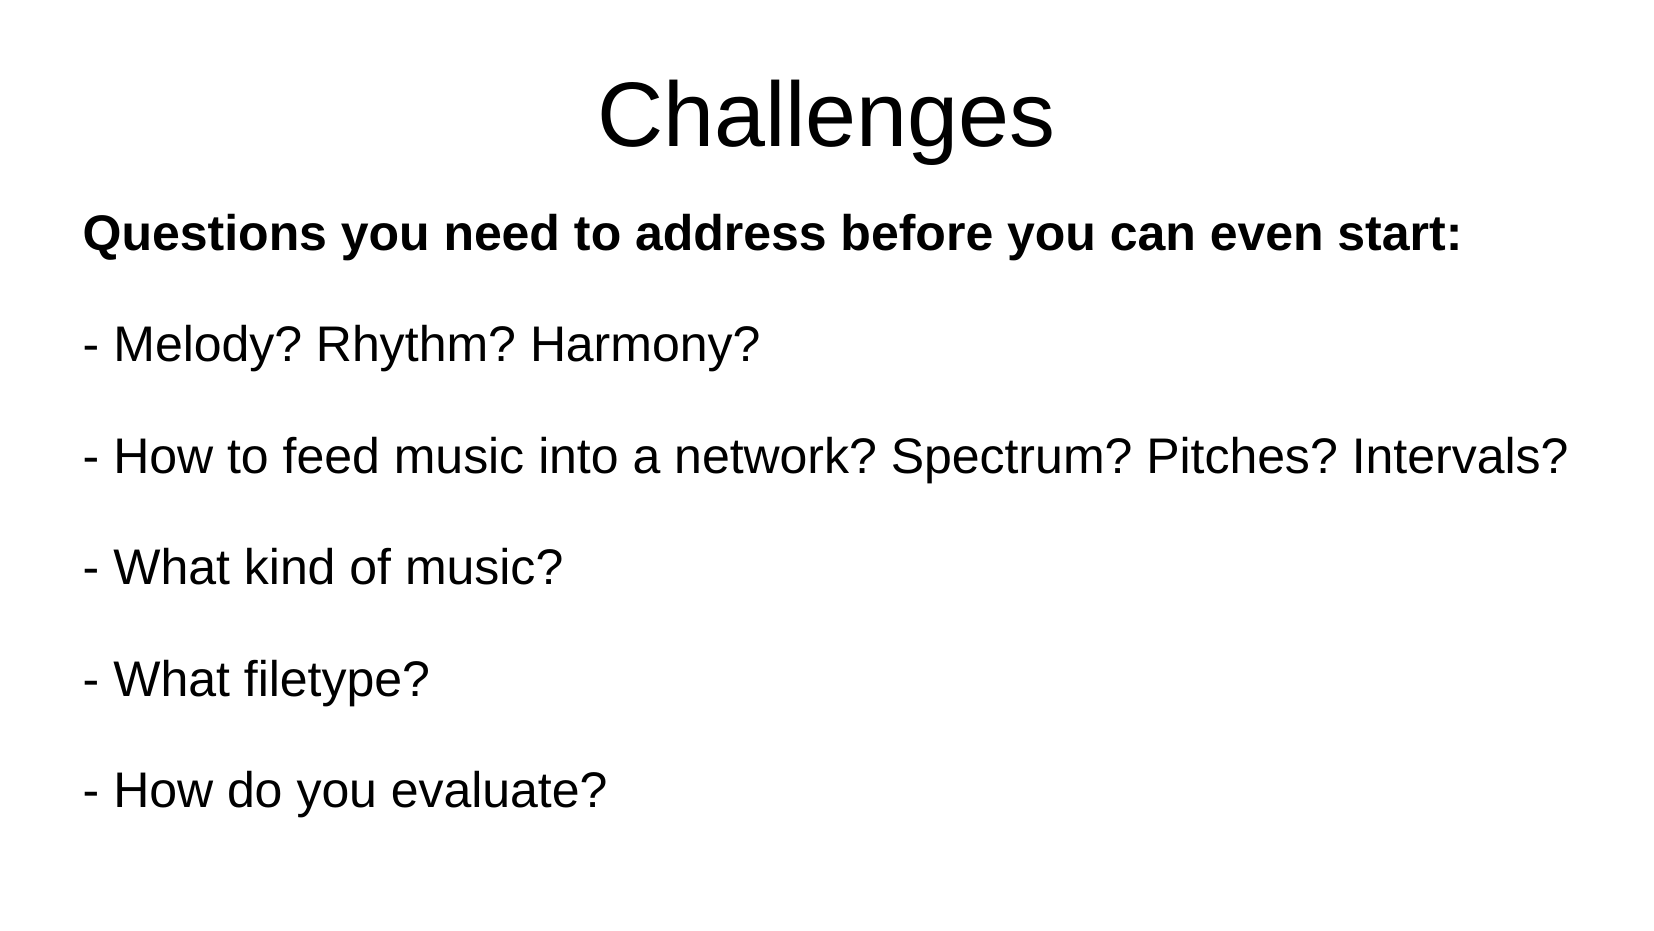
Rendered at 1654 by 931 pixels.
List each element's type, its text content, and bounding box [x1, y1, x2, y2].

subtitle Questions you need to address before you can even start: - Melody? Rhythm? Harmony? - How to feed music into a network? Spectrum? Pitches? Intervals? - What kind of music? - What filetype? - How do you evaluate? [82, 205, 1571, 894]
title Challenges [82, 37, 1571, 193]
